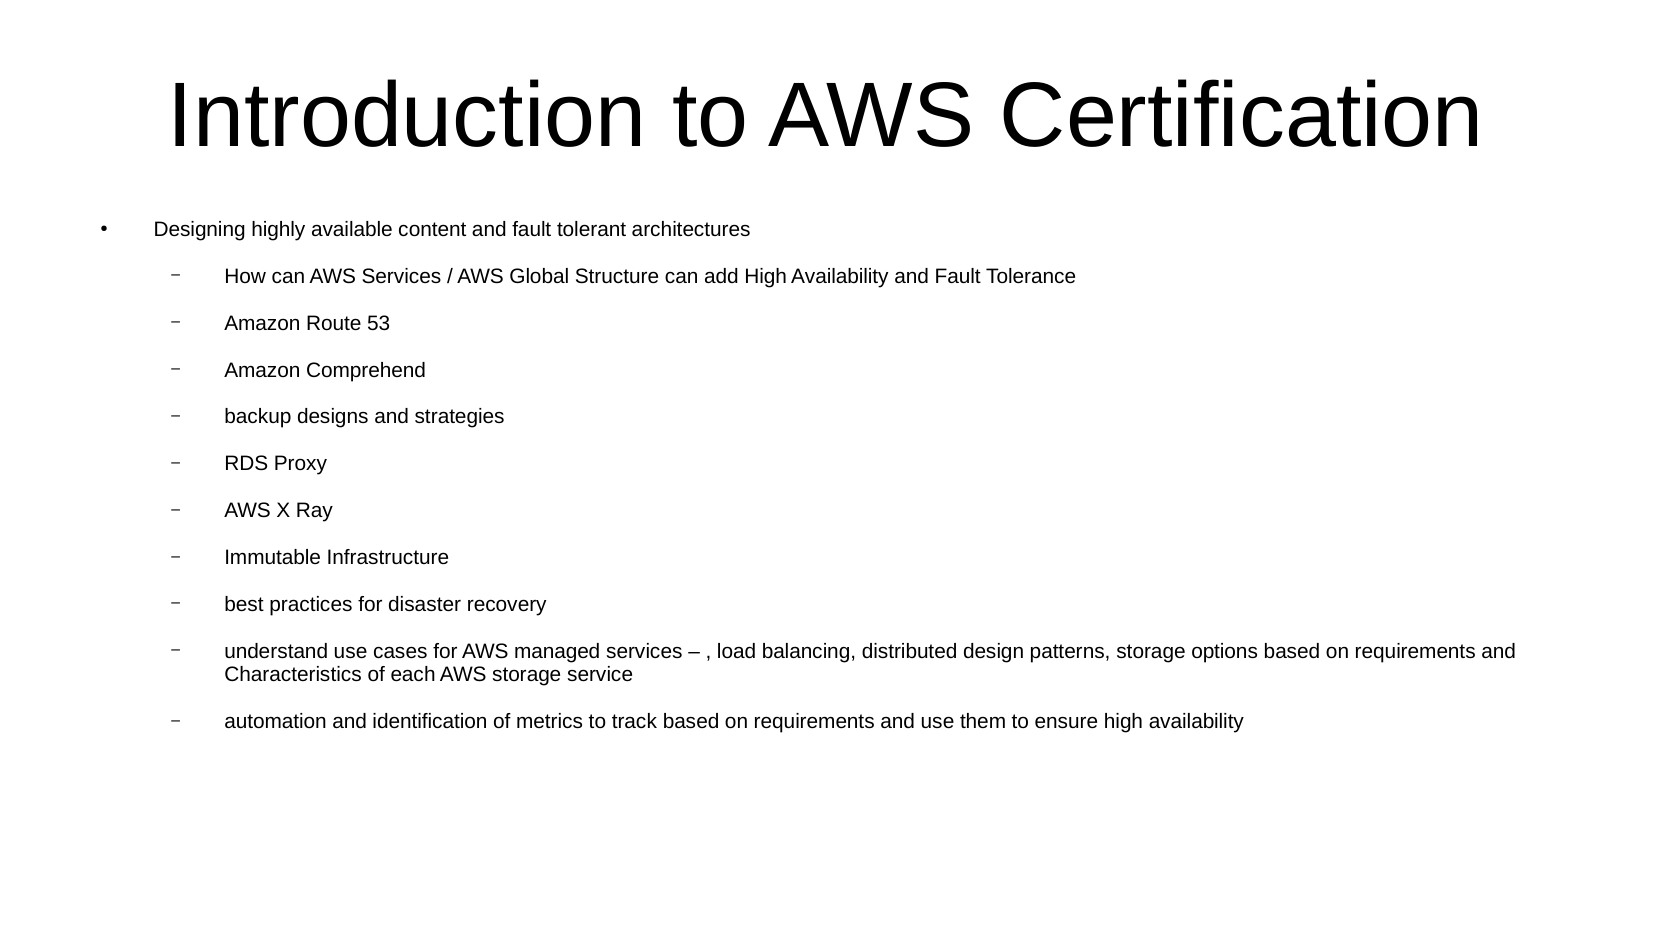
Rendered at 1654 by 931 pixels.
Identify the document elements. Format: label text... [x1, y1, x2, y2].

title Introduction to AWS Certification [82, 37, 1571, 193]
list Designing highly available content and fault tolerant architectures How can AWS Services / AWS Global Structure can add High Availability and Fault Tolerance Amazon Route 53 Amazon Comprehend backup designs and strategies RDS Proxy AWS X Ray Immutable Infrastructure best practices for disaster recovery understand use cases for AWS managed services – , load balancing, distributed design patterns, storage options based on requirements and Characteristics of each AWS storage service automation and identification of metrics to track based on requirements and use them to ensure high availability [82, 217, 1571, 758]
